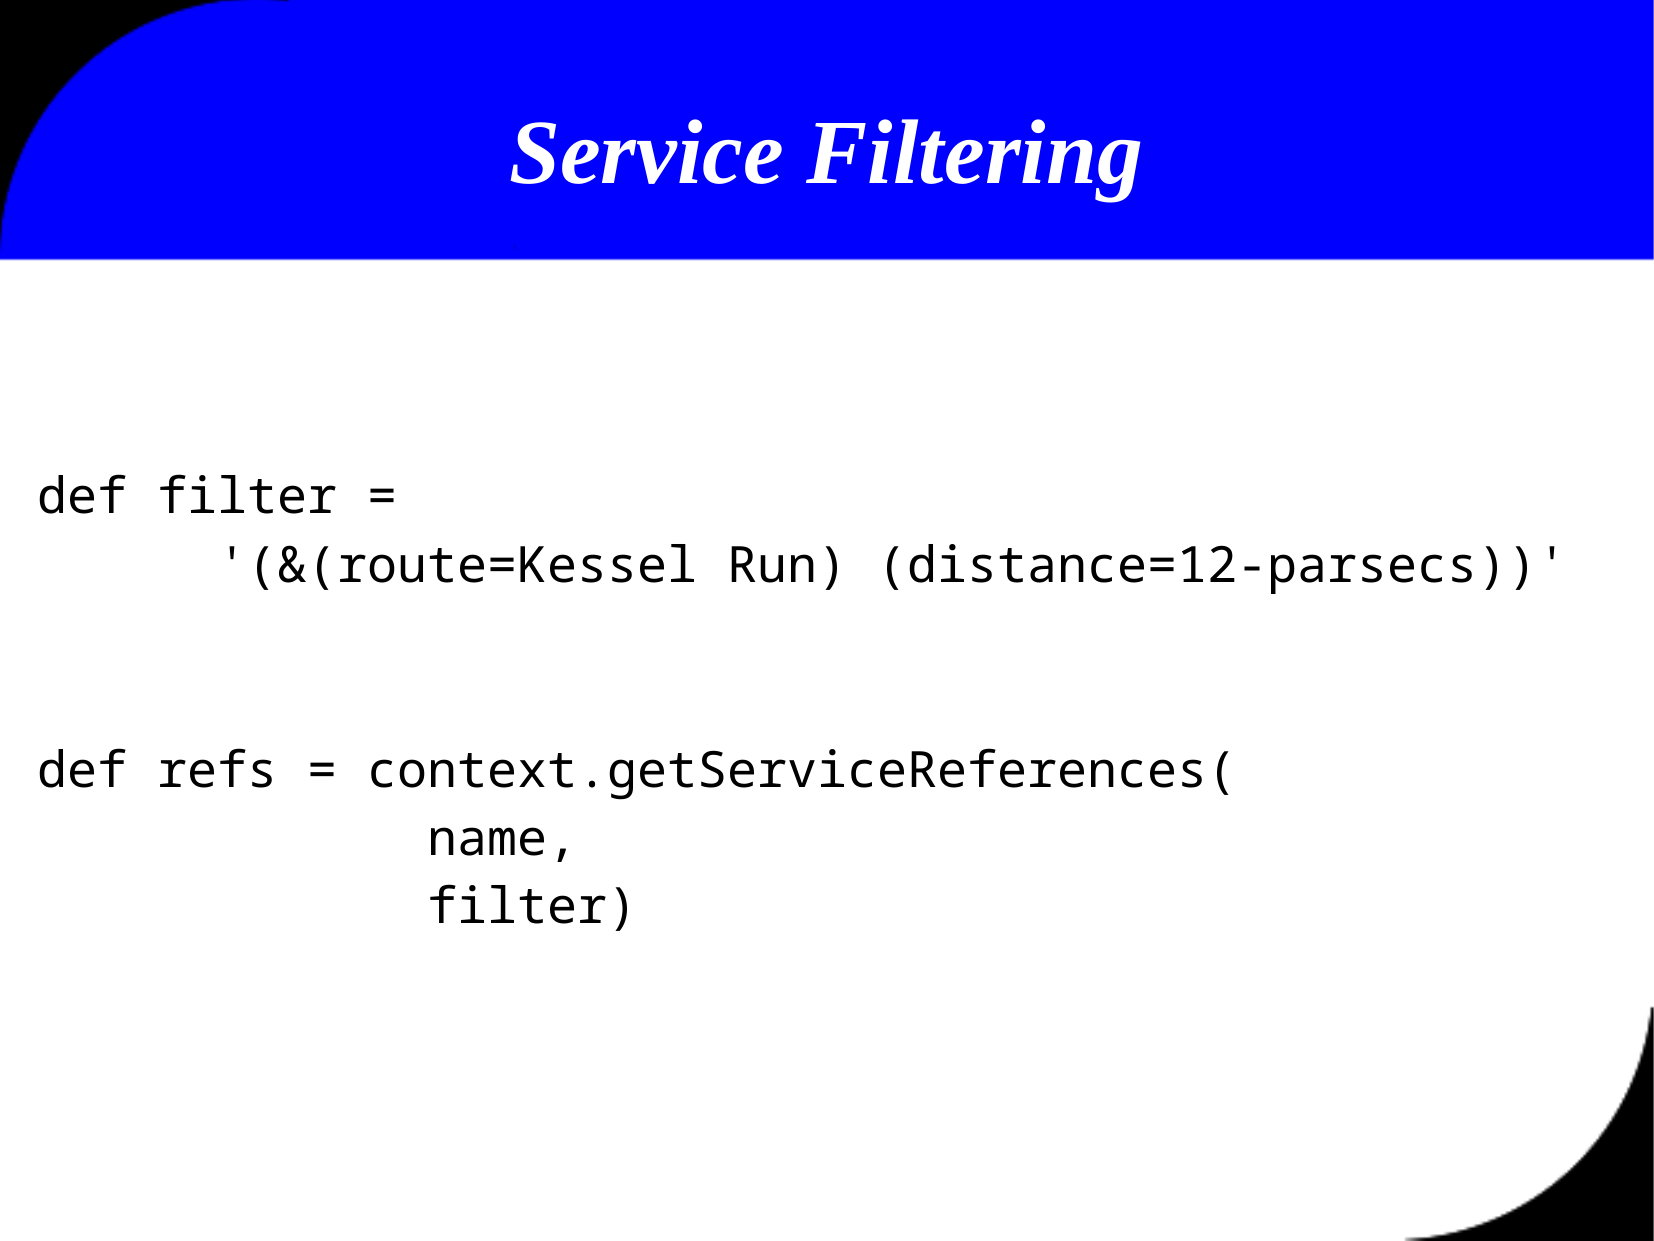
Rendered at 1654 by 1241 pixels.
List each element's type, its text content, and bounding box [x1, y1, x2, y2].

picture [0, 0, 1654, 1241]
subtitle def filter = '(&(route=Kessel Run) (distance=12-parsecs))' def refs = context.getServiceReferences( name, filter) [37, 297, 1613, 1102]
title Service Filtering [82, 49, 1571, 257]
